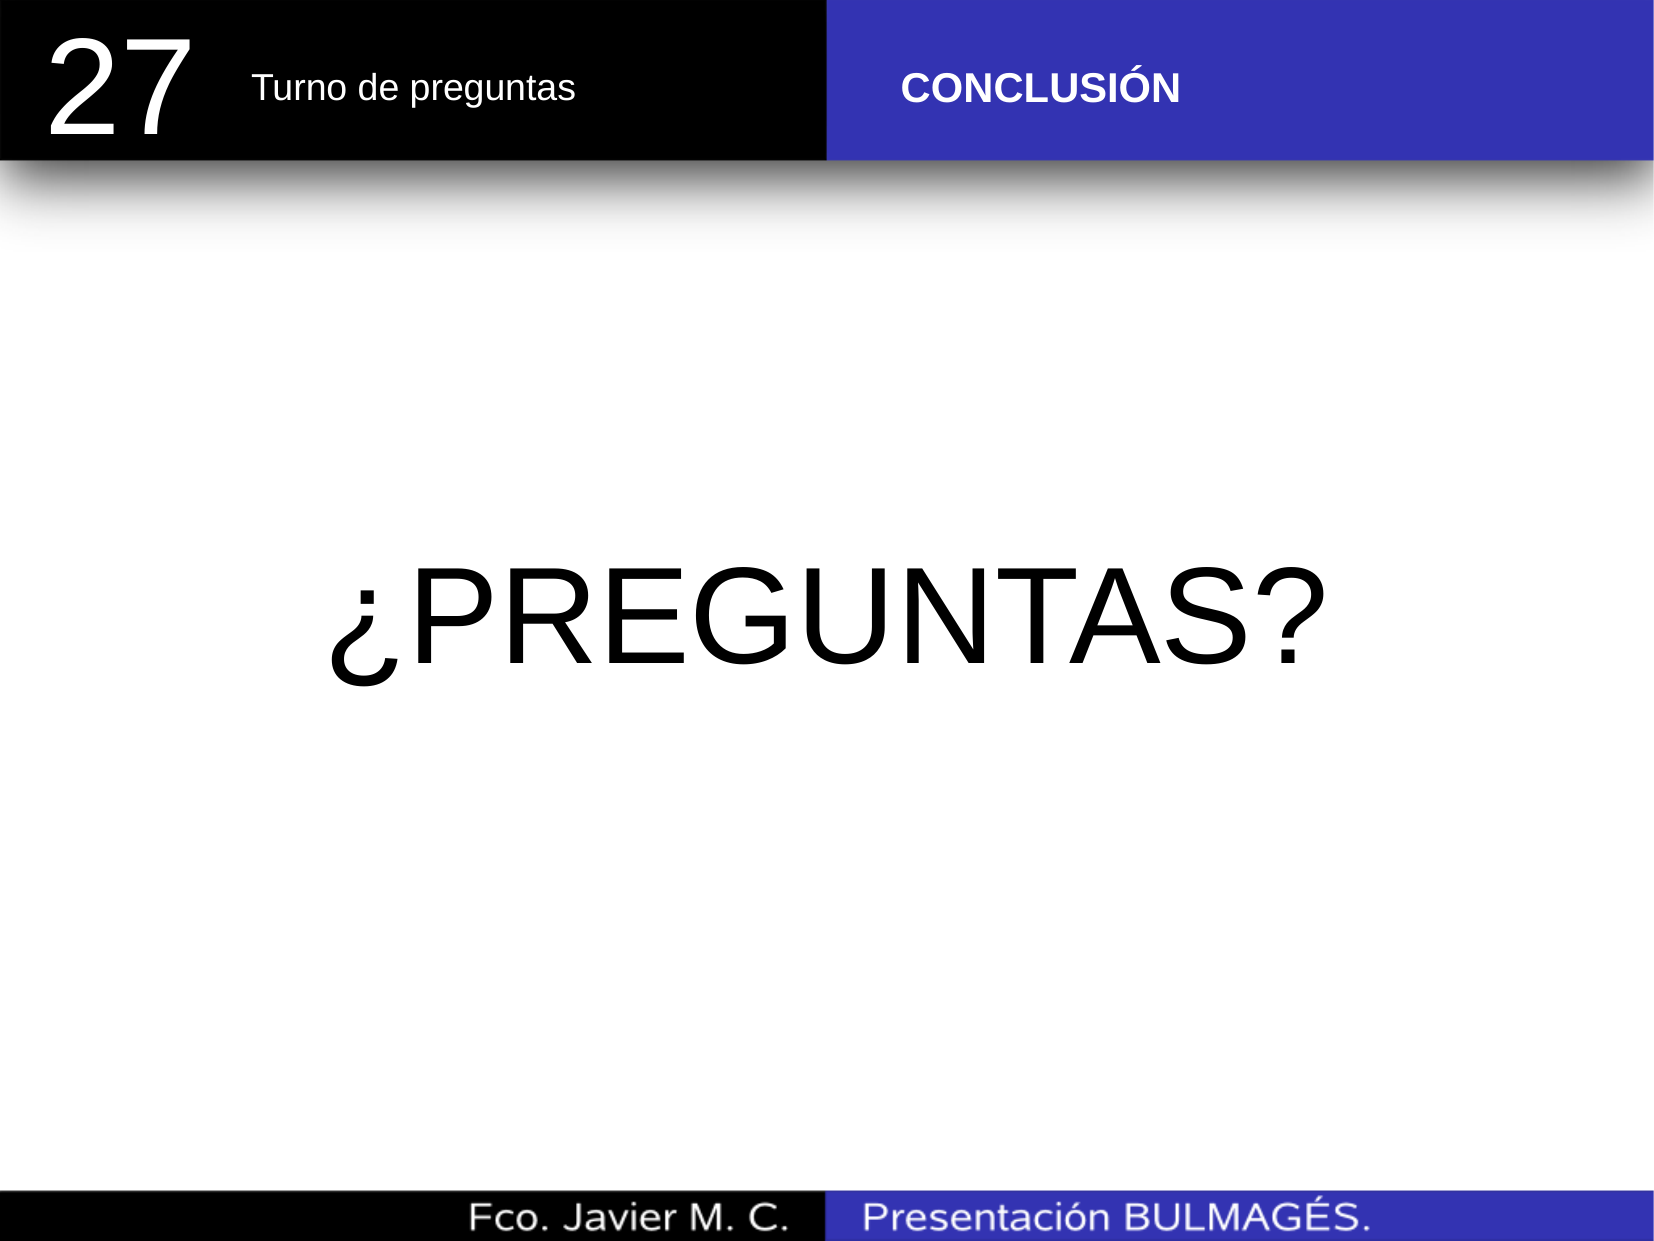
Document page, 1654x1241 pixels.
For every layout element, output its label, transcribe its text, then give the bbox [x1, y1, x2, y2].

text_box CONCLUSIÓN [885, 56, 1595, 119]
text_box ¿PREGUNTAS? [221, 531, 1433, 701]
text_box Turno de preguntas [236, 59, 798, 148]
picture [0, 0, 1654, 1241]
text_box <número>. [29, 2, 237, 325]
